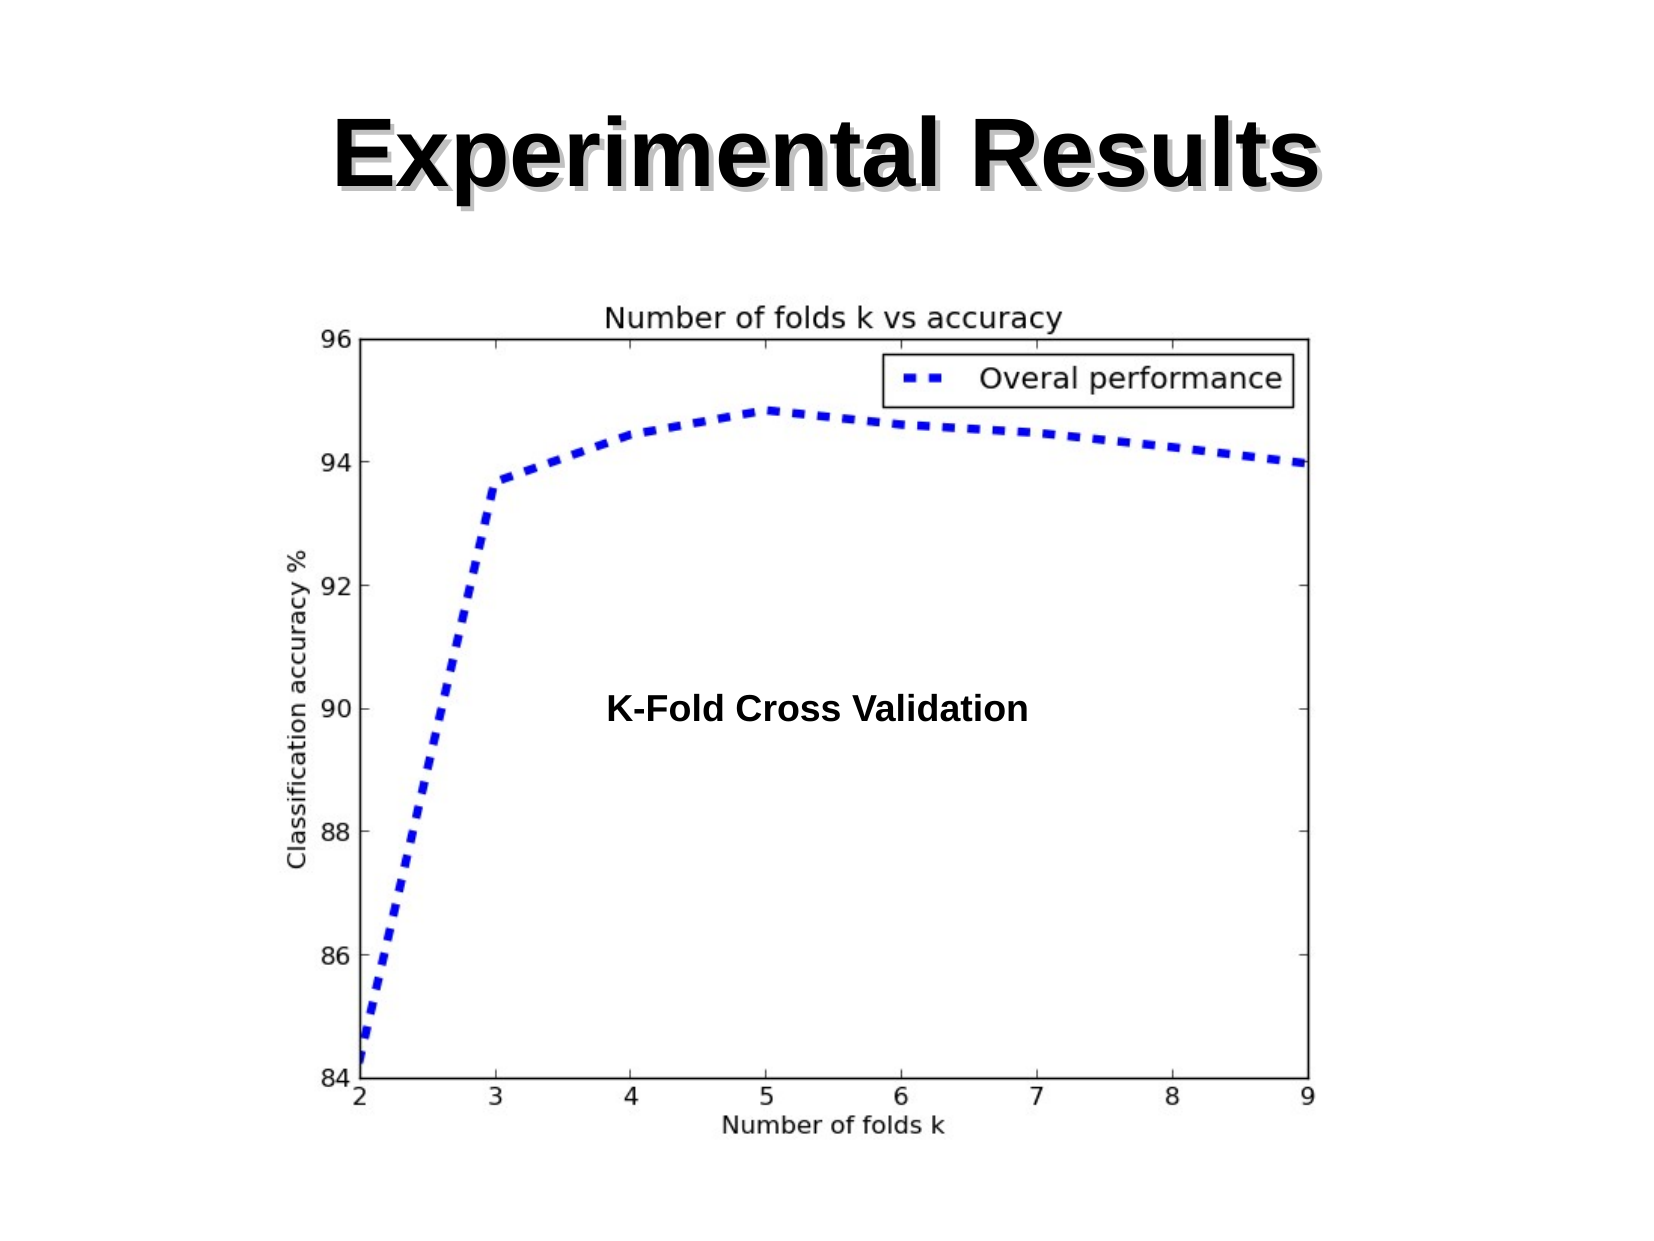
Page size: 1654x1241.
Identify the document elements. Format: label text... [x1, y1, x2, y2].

picture [206, 247, 1430, 1170]
title Experimental Results [82, 49, 1571, 257]
